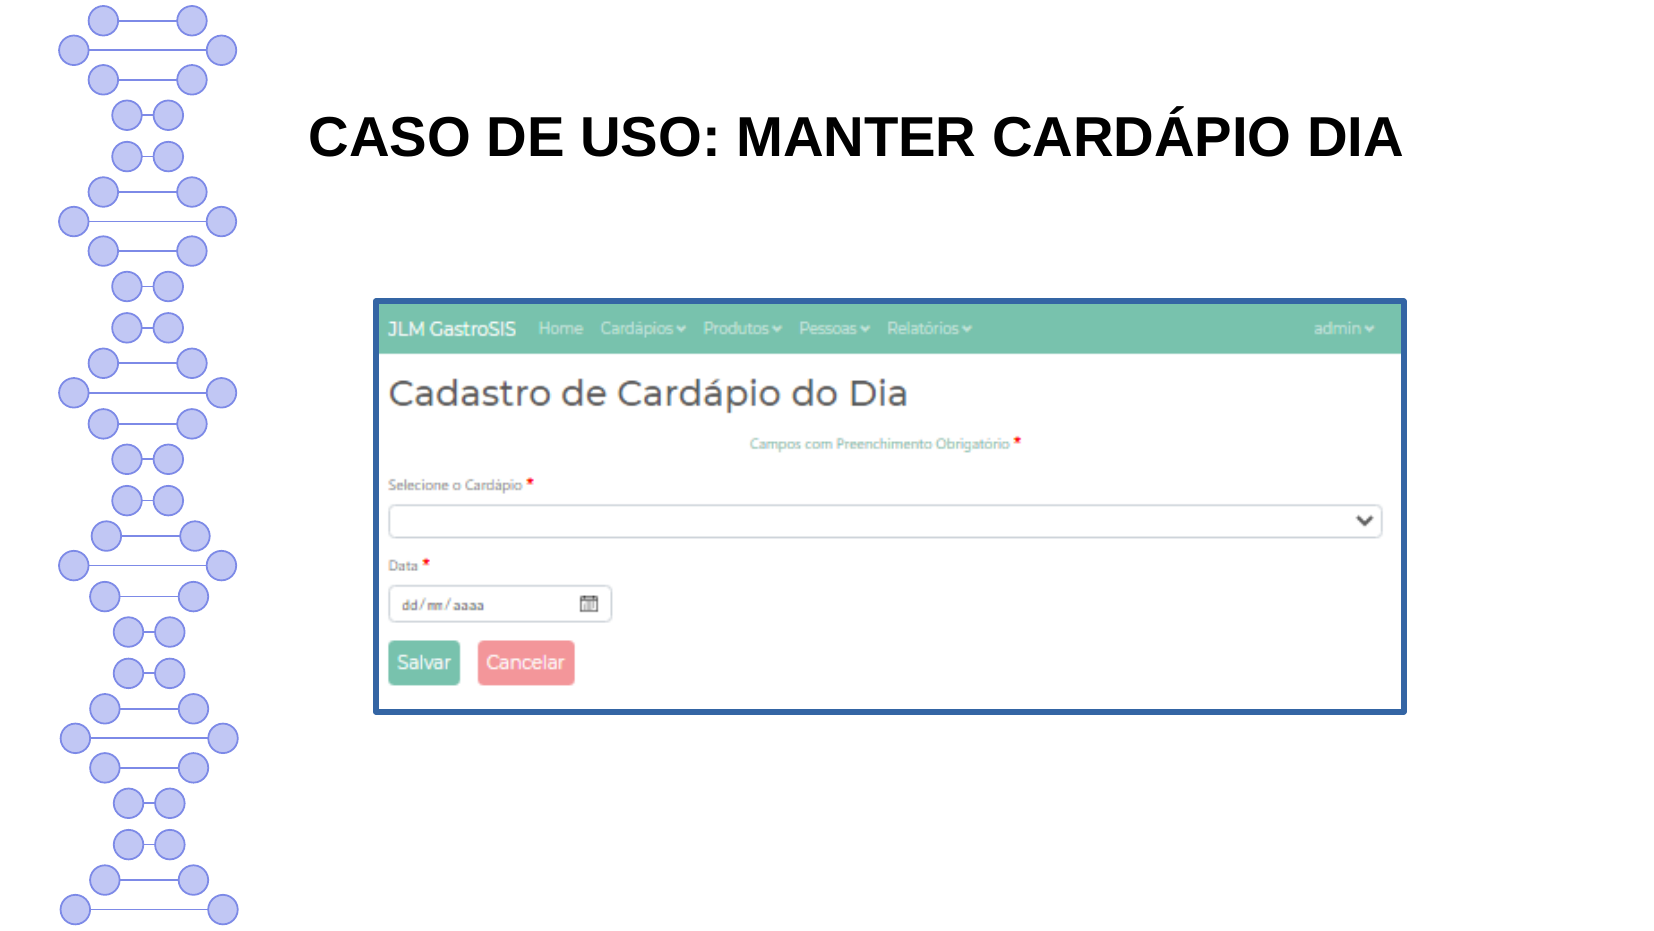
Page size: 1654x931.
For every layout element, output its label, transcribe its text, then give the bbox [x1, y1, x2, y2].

picture [378, 304, 1401, 709]
title Caso de Uso: manter cardápio dia [147, 85, 1565, 189]
